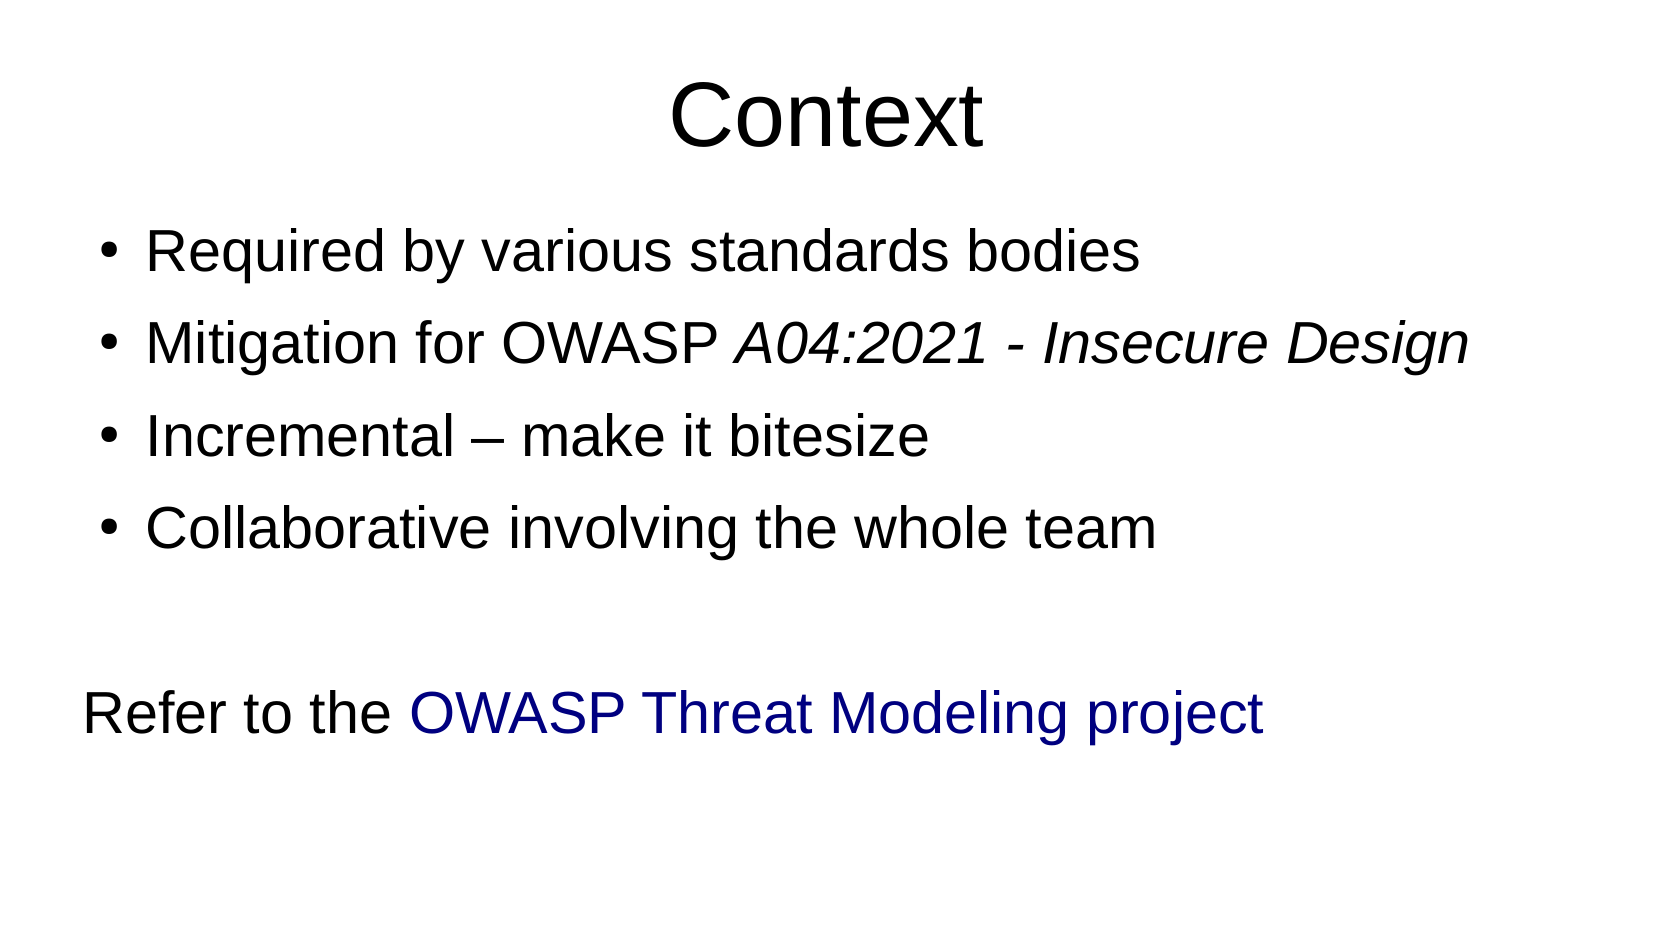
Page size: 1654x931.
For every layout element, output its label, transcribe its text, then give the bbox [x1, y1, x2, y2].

list Required by various standards bodies Mitigation for OWASP A04:2021 - Insecure Design Incremental – make it bitesize Collaborative involving the whole team Refer to the OWASP Threat Modeling project [82, 217, 1571, 758]
title Context [82, 37, 1571, 193]
